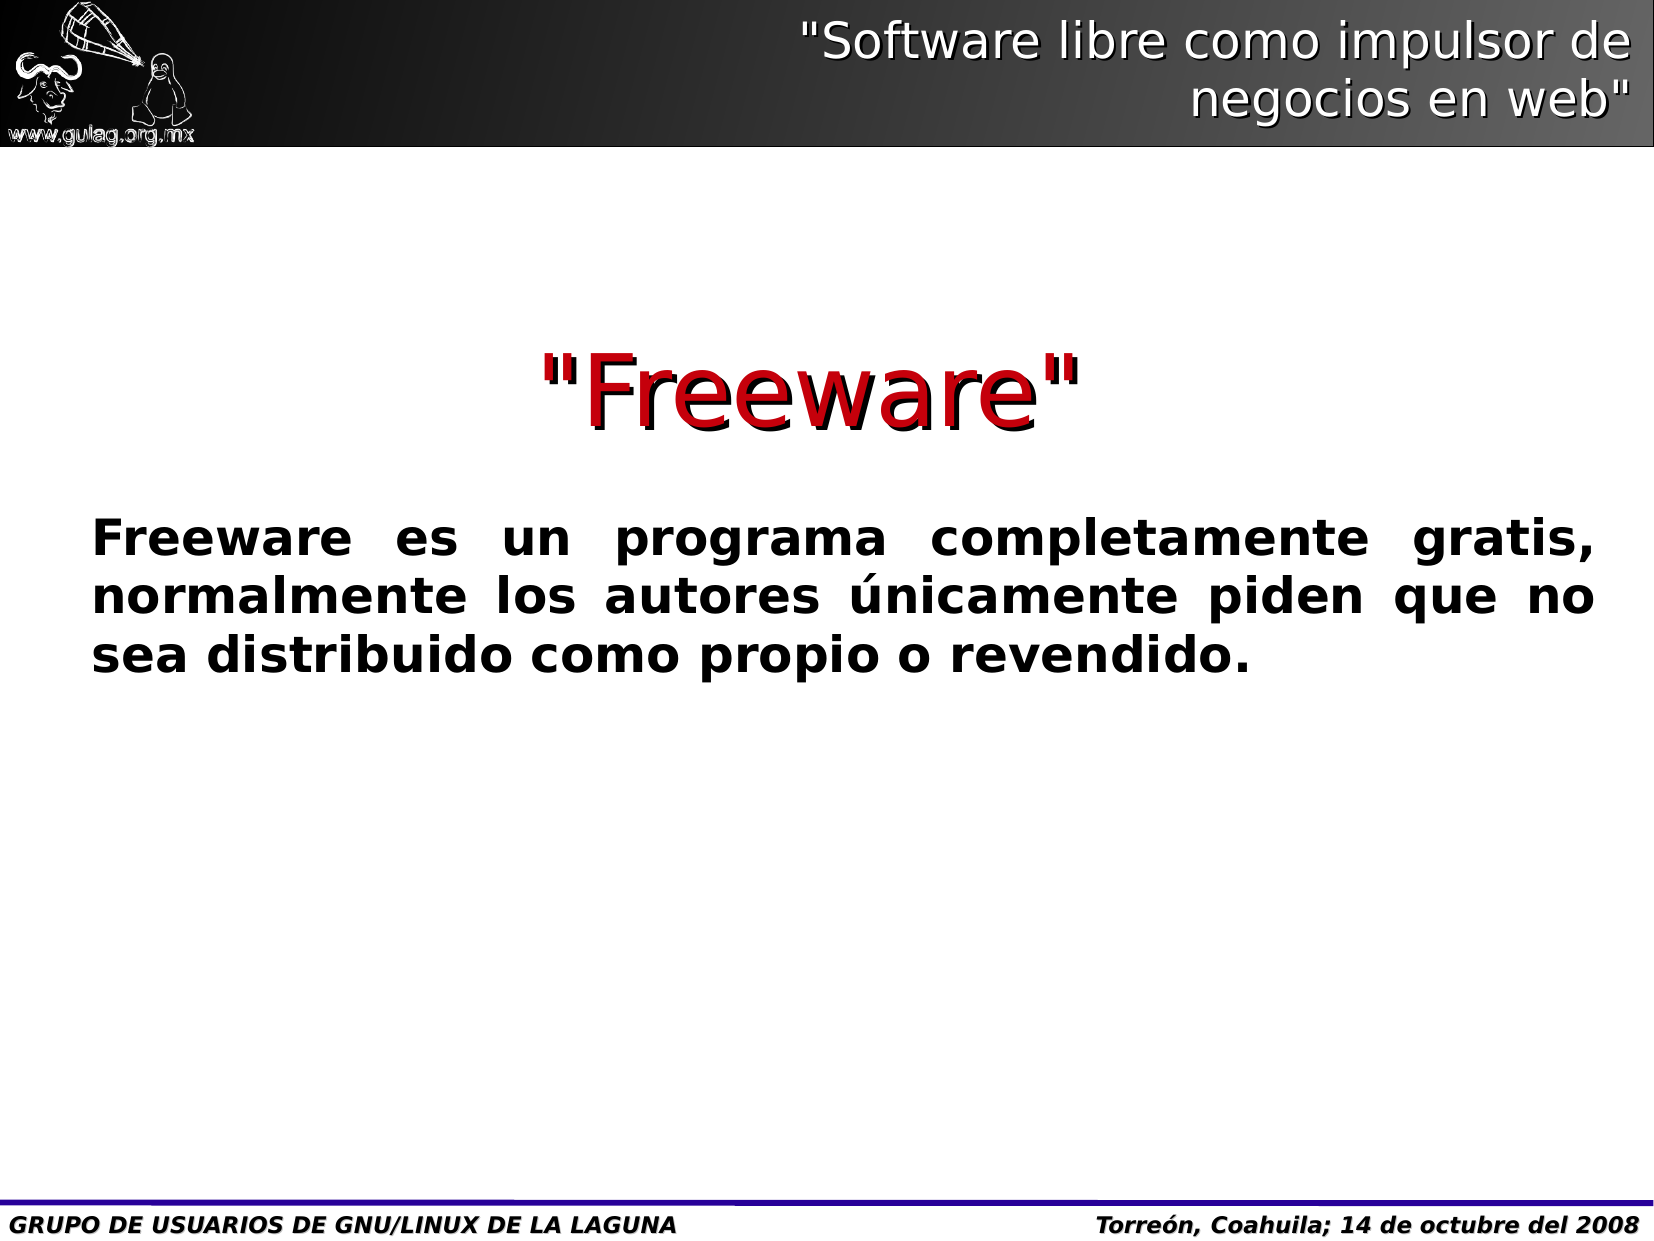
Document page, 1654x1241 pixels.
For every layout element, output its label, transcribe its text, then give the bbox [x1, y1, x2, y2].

text_box [197, 0, 1654, 147]
text_box [0, 0, 5, 147]
text_box GRUPO DE USUARIOS DE GNU/LINUX DE LA LAGUNA [0, 1204, 694, 1241]
text_box Torreón, Coahuila; 14 de octubre del 2008 [1080, 1204, 1654, 1241]
picture [5, 0, 197, 148]
text_box "Freeware" [454, 325, 1164, 458]
text_box Freeware es un programa completamente gratis, normalmente los autores únicamente piden que no sea distribuido como propio o revendido. [76, 501, 1613, 692]
text_box "Software libre como impulsor de negocios en web" [750, 4, 1648, 136]
